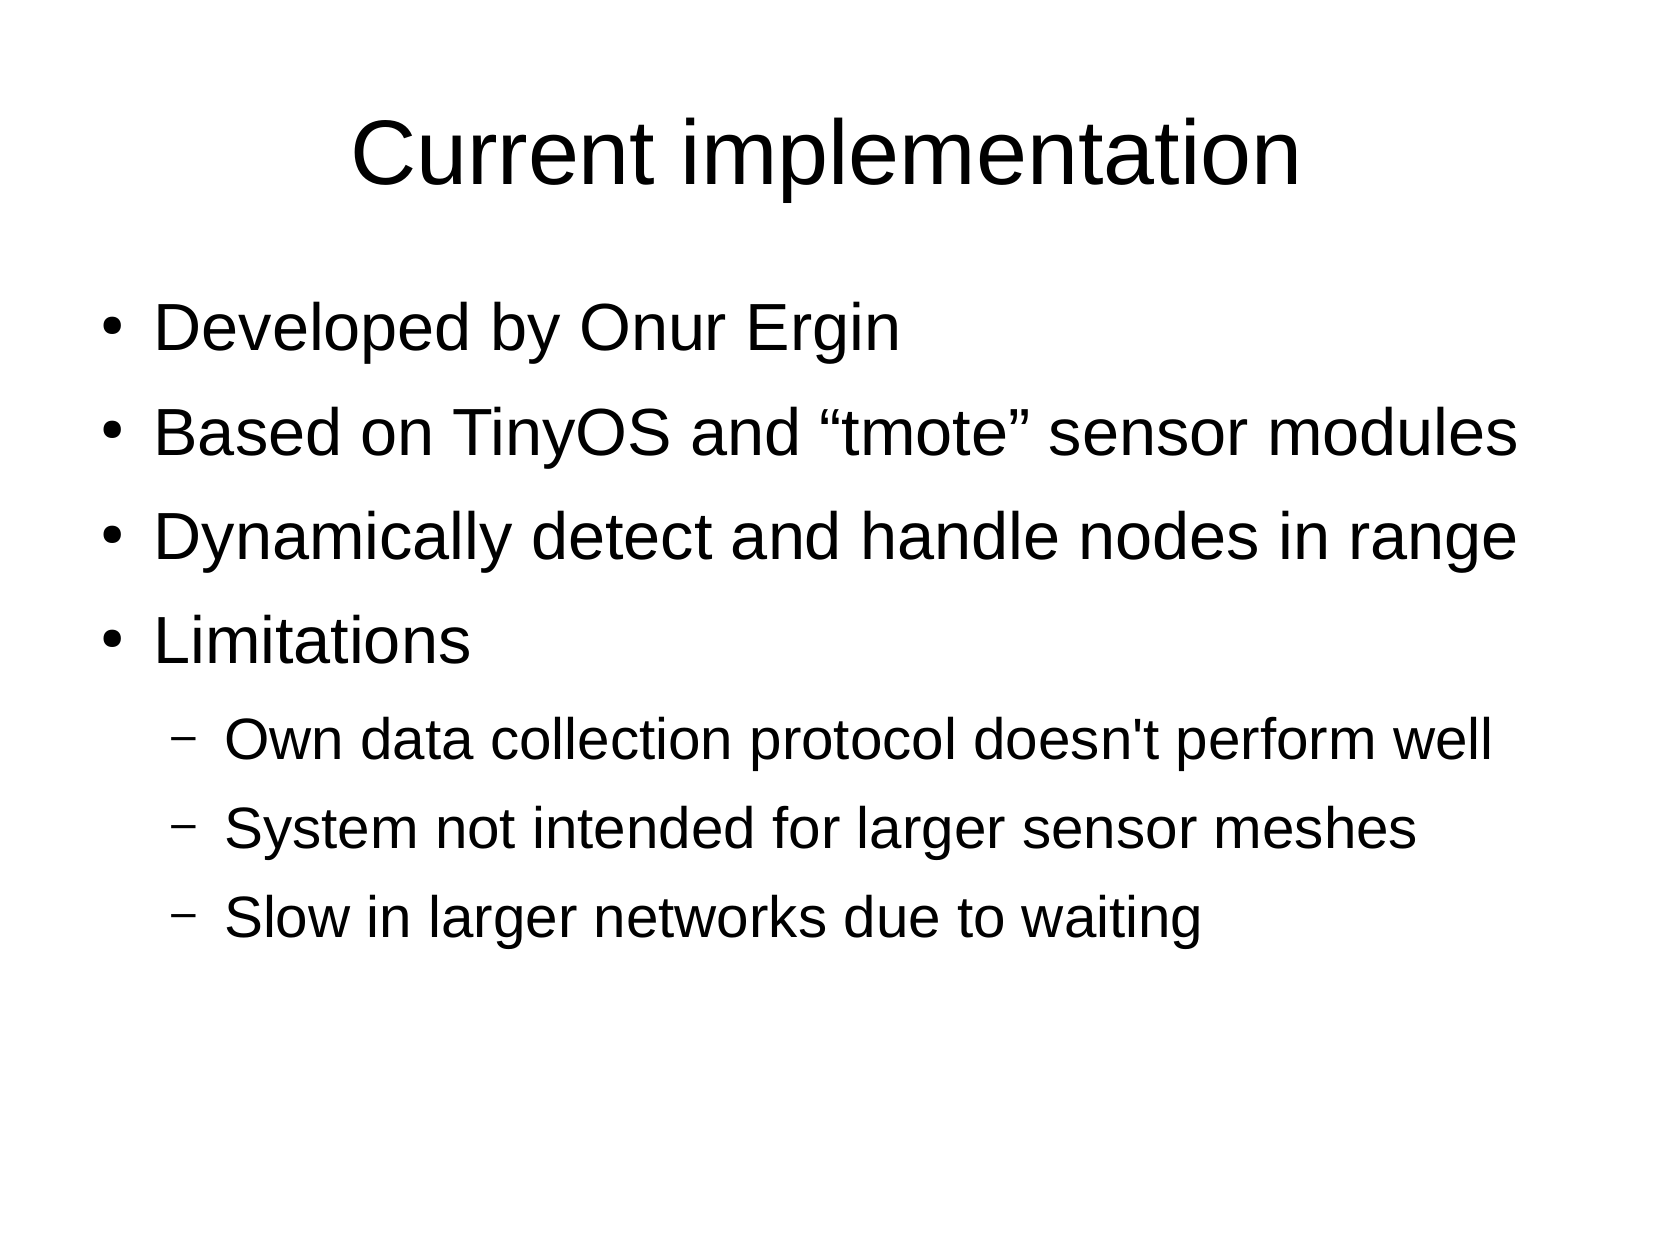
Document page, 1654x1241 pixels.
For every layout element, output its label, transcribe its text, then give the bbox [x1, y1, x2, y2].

title Current implementation [82, 49, 1571, 257]
list Developed by Onur Ergin Based on TinyOS and “tmote” sensor modules Dynamically detect and handle nodes in range Limitations Own data collection protocol doesn't perform well System not intended for larger sensor meshes Slow in larger networks due to waiting [82, 290, 1571, 1010]
